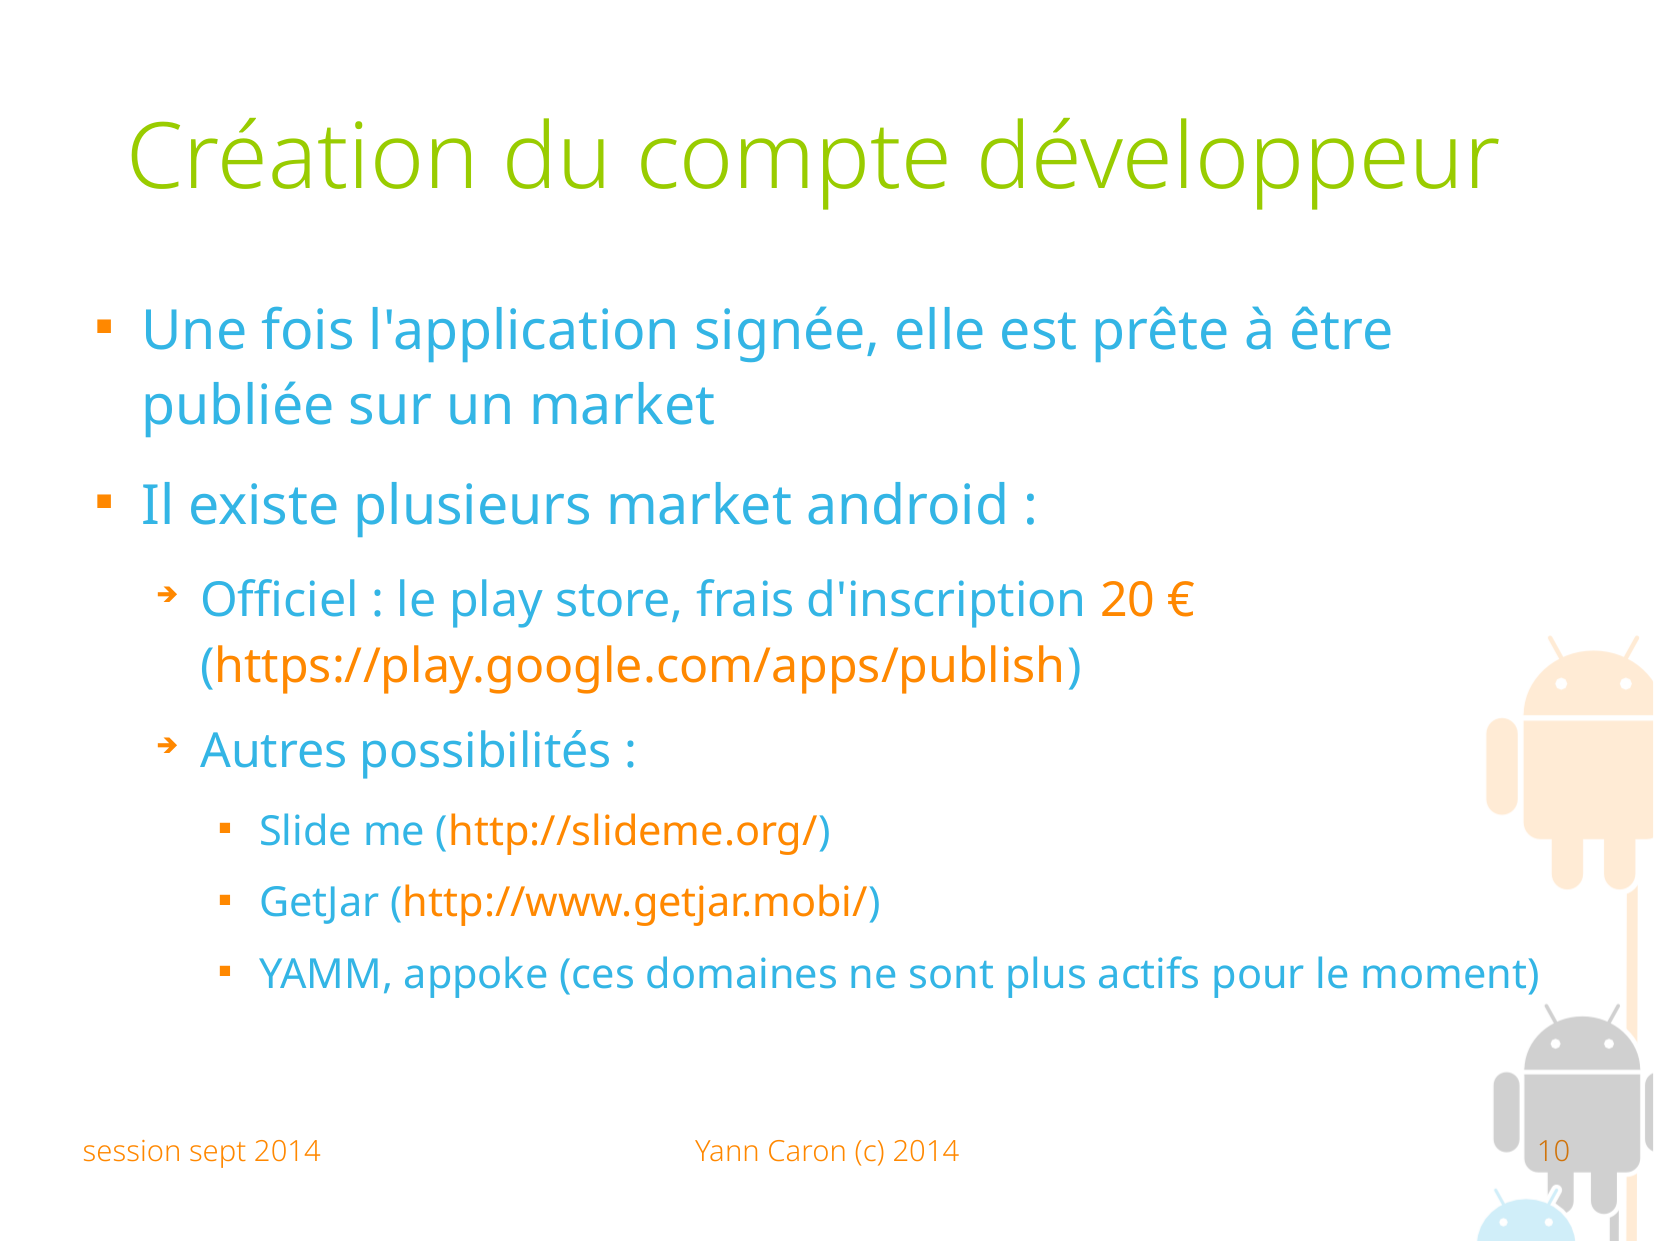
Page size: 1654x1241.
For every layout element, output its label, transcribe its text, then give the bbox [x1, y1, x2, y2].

title Création du compte développeur [82, 49, 1571, 257]
picture [240, 423, 1654, 1241]
list Une fois l'application signée, elle est prête à être publiée sur un market Il existe plusieurs market android : Officiel : le play store, frais d'inscription 20 € (https://play.google.com/apps/publish) Autres possibilités : Slide me (http://slideme.org/) GetJar (http://www.getjar.mobi/) YAMM, appoke (ces domaines ne sont plus actifs pour le moment) [82, 290, 1571, 1010]
